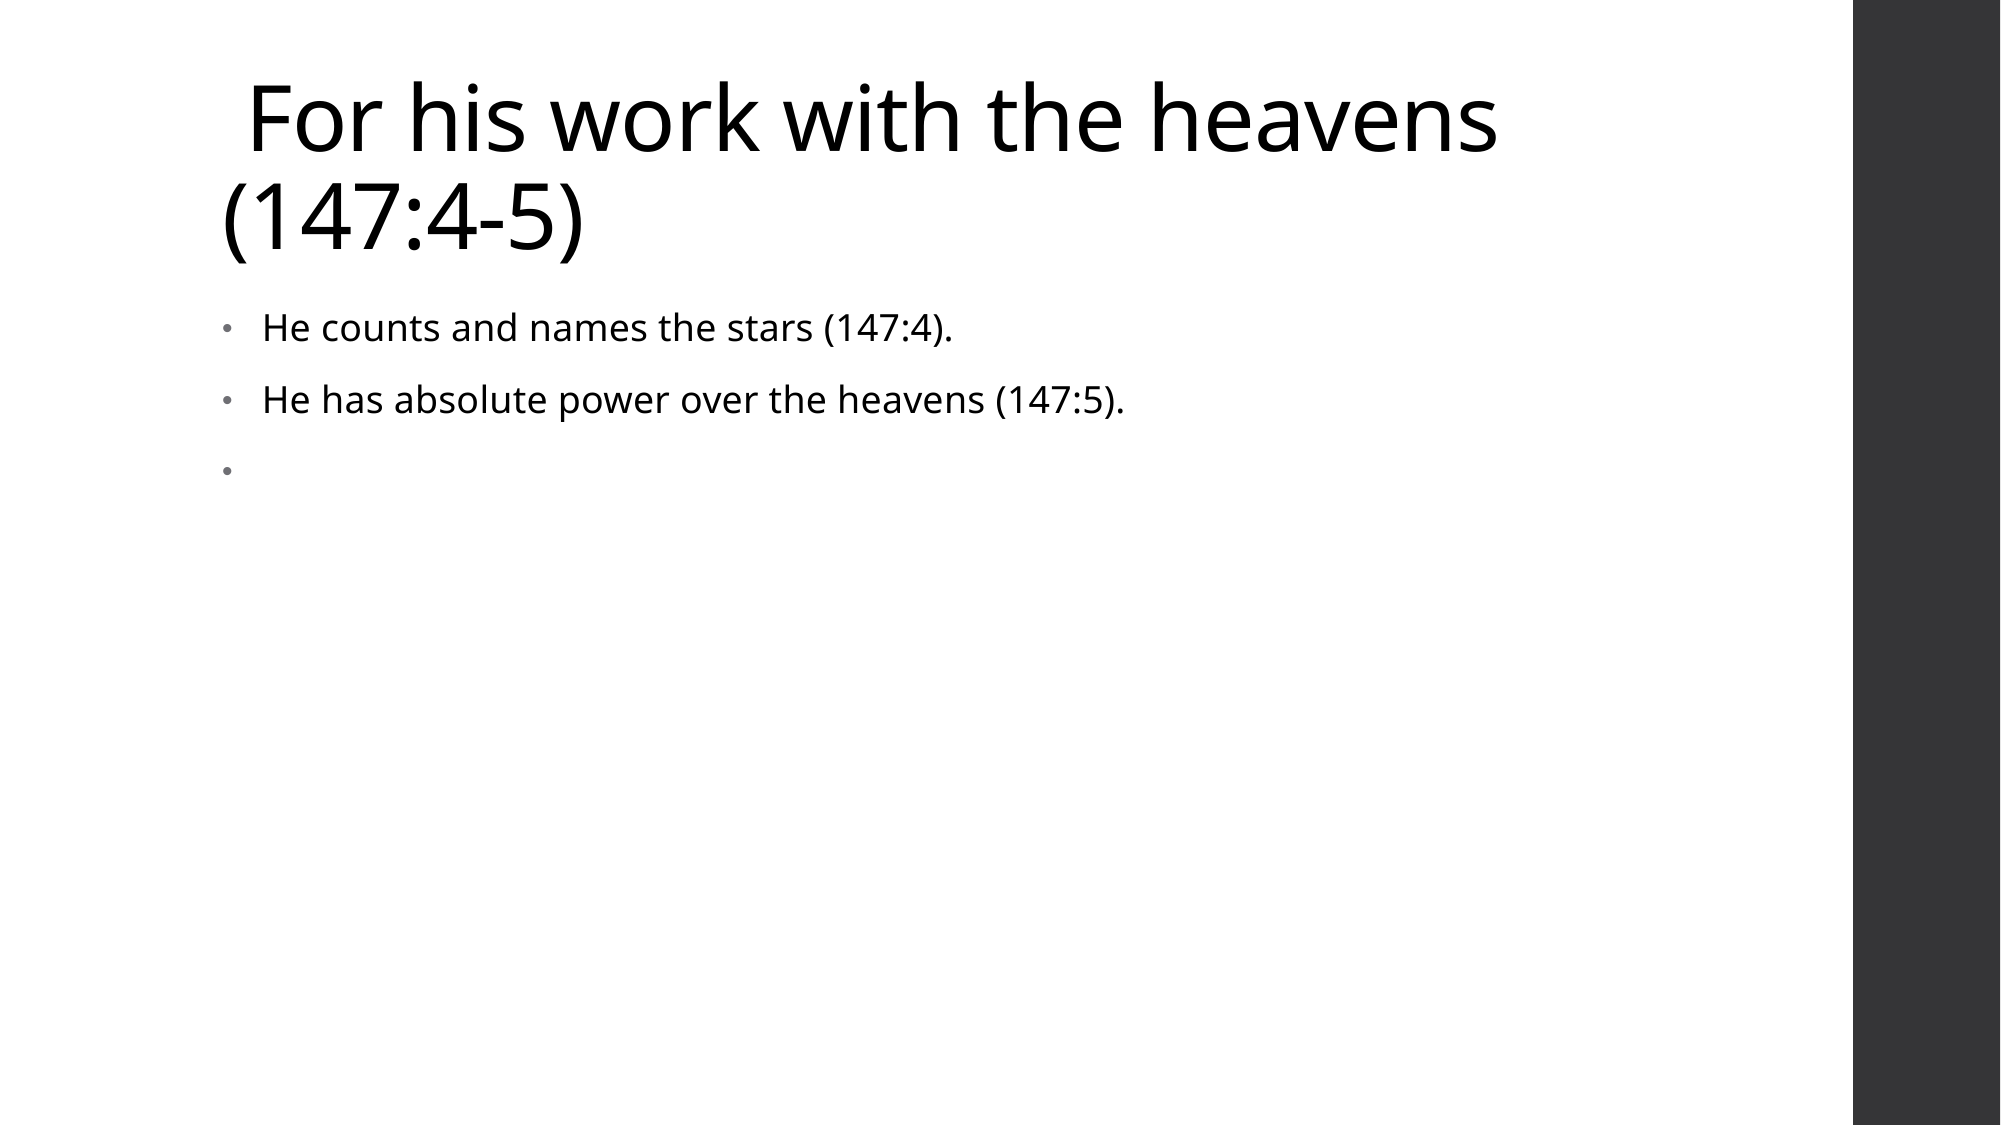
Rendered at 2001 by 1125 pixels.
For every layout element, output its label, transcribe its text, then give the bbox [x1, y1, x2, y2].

list He counts and names the stars (147:4). He has absolute power over the heavens (147:5). [206, 299, 1617, 1014]
title For his work with the heavens (147:4-5) [206, 60, 1797, 278]
